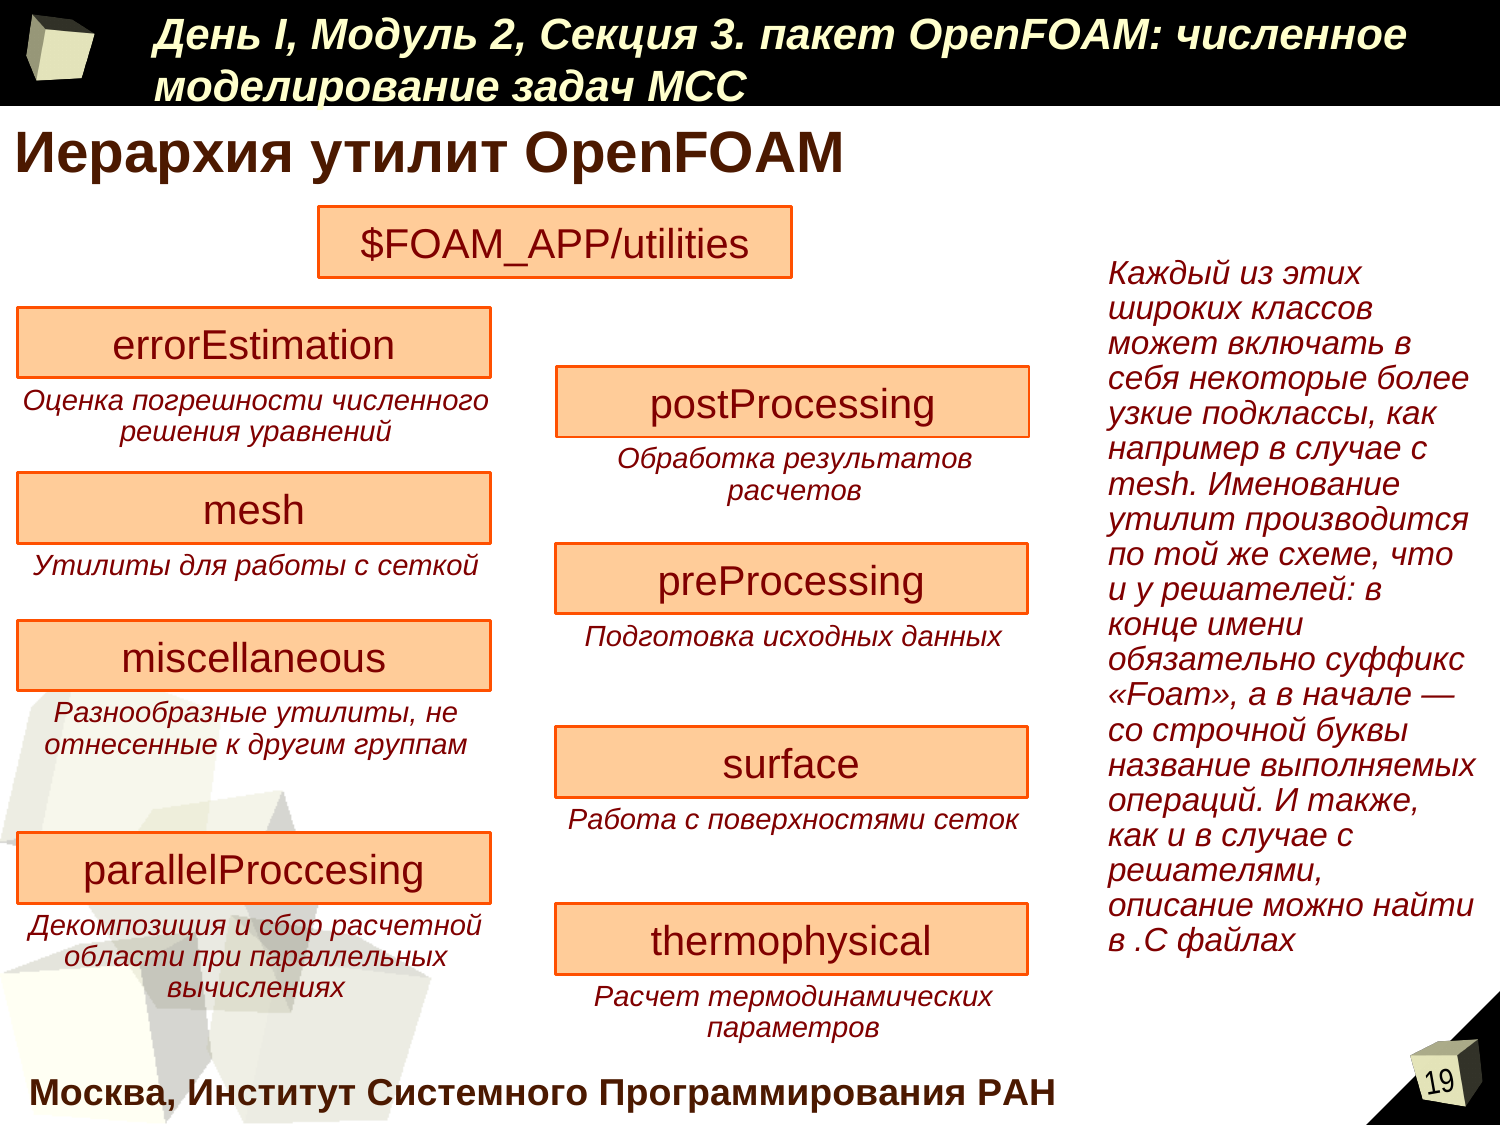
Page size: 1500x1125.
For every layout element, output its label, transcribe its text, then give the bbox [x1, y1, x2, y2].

text_box Разнообразные утилиты, не отнесенные к другим группам [16, 698, 497, 762]
text_box miscellaneous [17, 620, 491, 691]
text_box surface [555, 726, 1028, 798]
text_box Расчет термодинамических параметров [553, 981, 1034, 1046]
text_box thermophysical [555, 903, 1028, 975]
picture [423, 1088, 433, 1102]
text_box Иерархия утилит OpenFOAM [0, 106, 1500, 192]
text_box preProcessing [555, 543, 1028, 614]
text_box Оценка погрешности численного решения уравнений [16, 385, 497, 449]
text_box $FOAM_APP/utilities [318, 206, 792, 278]
text_box mesh [17, 472, 491, 544]
text_box errorEstimation [17, 307, 491, 378]
text_box parallelProccesing [17, 832, 491, 904]
text_box Работа с поверхностями сеток [553, 804, 1034, 852]
text_box Обработка результатов расчетов [555, 444, 1035, 508]
text_box Утилиты для работы с сеткой [16, 550, 497, 599]
text_box Декомпозиция и сбор расчетной области при параллельных вычислениях [16, 910, 497, 1006]
picture [0, 659, 433, 1125]
text_box postProcessing [556, 366, 1029, 438]
text_box Каждый из этих широких классов может включать в себя некоторые более узкие подклассы, как например в случае с mesh. Именование утилит производится по той же схеме, что и у решателей: в конце имени обязательно суффикс «Foam», а в начале — со строчной буквы название выполняемых операций. И также, как и в случае с решателями, описание можно найти в .C файлах [1108, 256, 1477, 996]
text_box Подготовка исходных данных [553, 621, 1034, 669]
